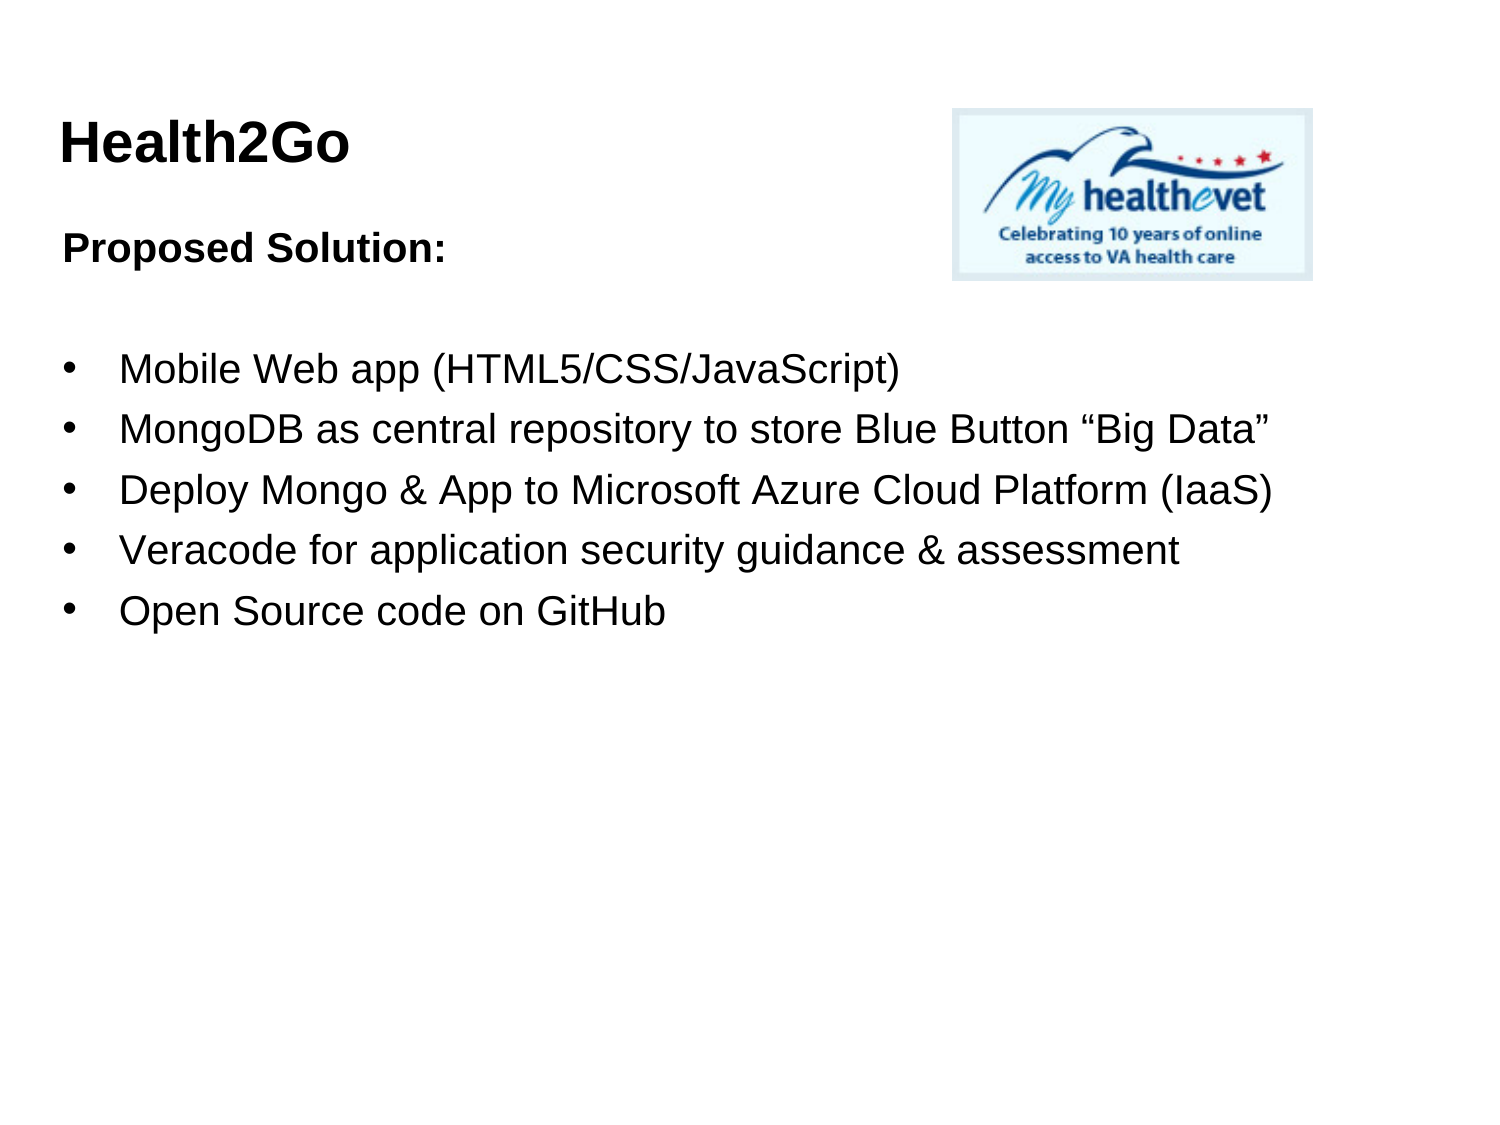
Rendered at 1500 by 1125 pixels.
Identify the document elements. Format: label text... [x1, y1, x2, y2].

picture [952, 108, 1313, 281]
title Health2Go [45, 45, 1471, 233]
list Proposed Solution: Mobile Web app (HTML5/CSS/JavaScript) MongoDB as central repository to store Blue Button “Big Data” Deploy Mongo & App to Microsoft Azure Cloud Platform (IaaS) Veracode for application security guidance & assessment Open Source code on GitHub [47, 213, 1473, 826]
